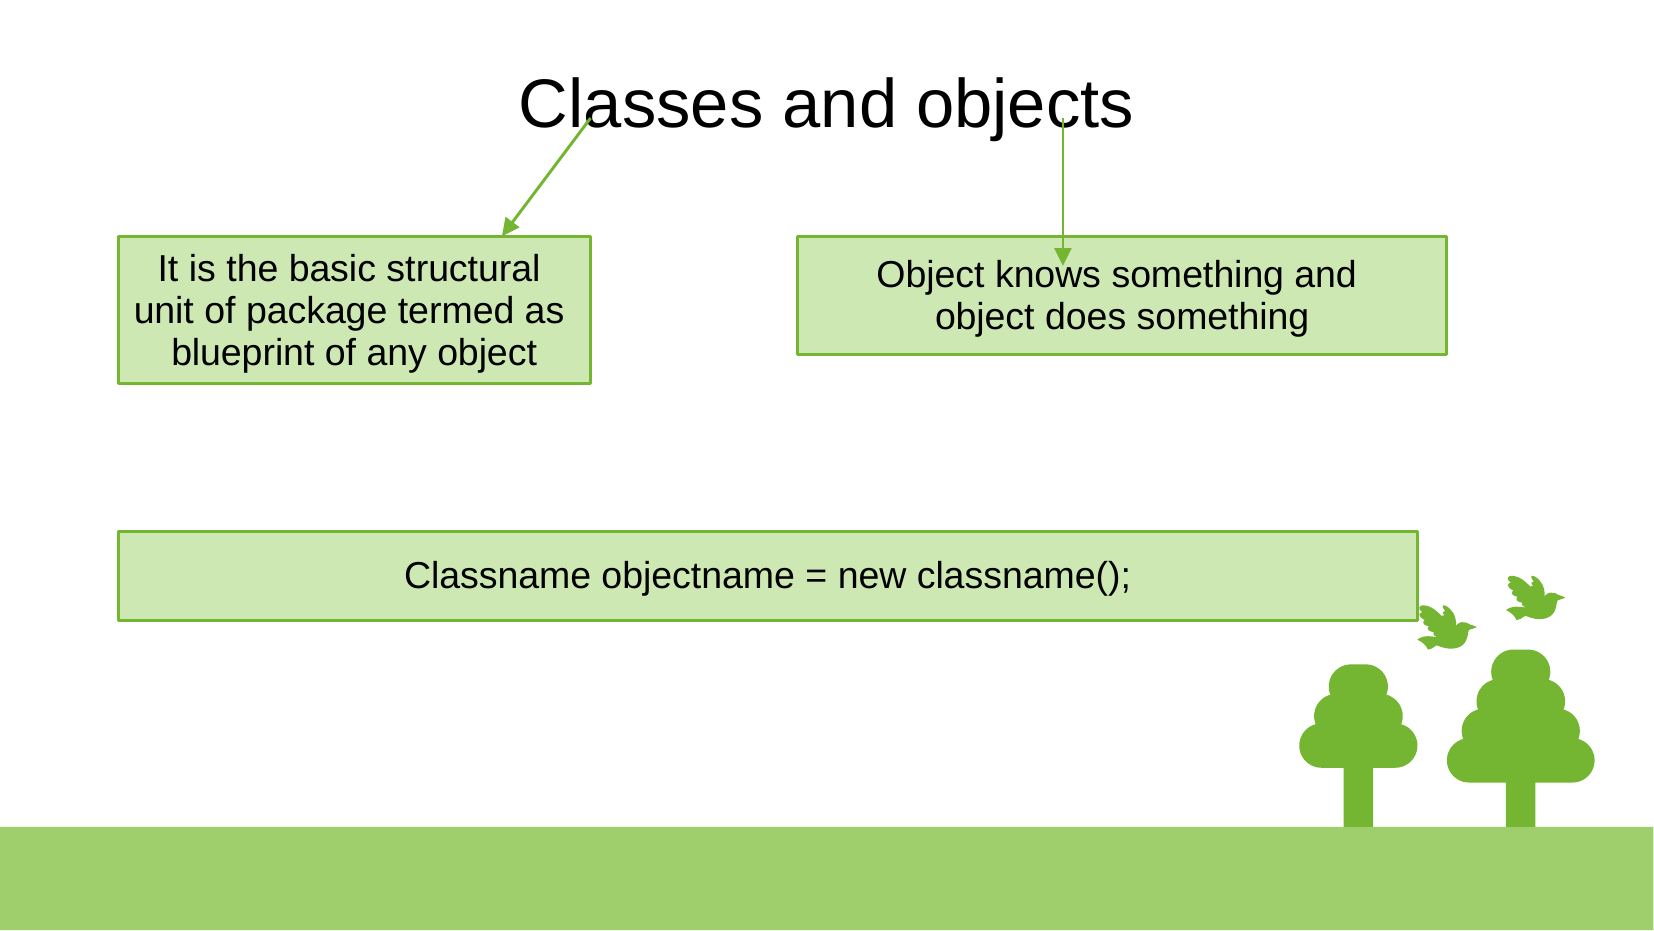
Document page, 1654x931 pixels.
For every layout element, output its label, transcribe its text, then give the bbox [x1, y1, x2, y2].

text_box Classname objectname = new classname(); [118, 531, 1418, 621]
title Classes and objects [88, 29, 1565, 178]
text_box Object knows something and object does something [797, 236, 1447, 355]
text_box It is the basic structural unit of package termed as blueprint of any object [118, 236, 591, 384]
